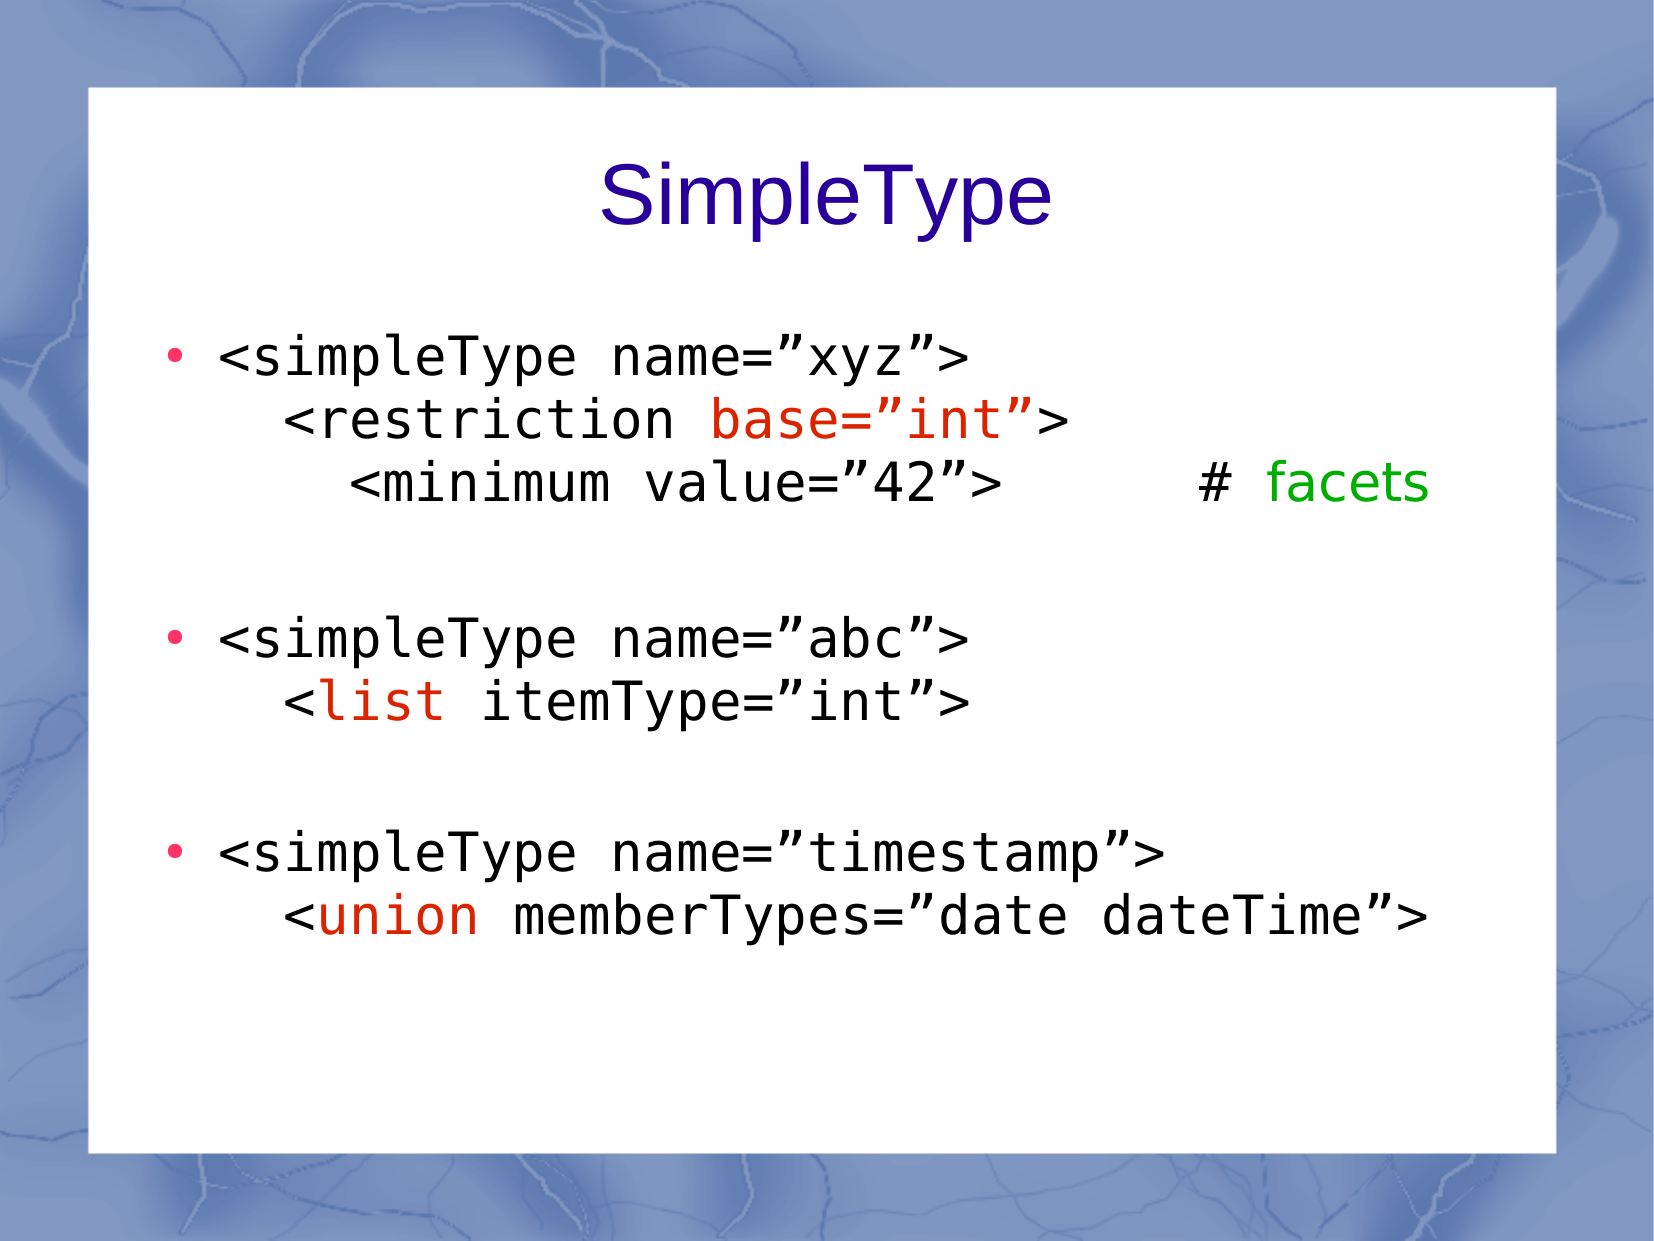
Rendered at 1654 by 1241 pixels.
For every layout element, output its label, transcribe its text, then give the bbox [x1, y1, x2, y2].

title SimpleType [118, 90, 1536, 298]
list <simpleType name=”xyz”> <restriction base=”int”> <minimum value=”42”> # facets <simpleType name=”abc”> <list itemType=”int”> <simpleType name=”timestamp”> <union memberTypes=”date dateTime”> [147, 325, 1506, 1232]
picture [0, 0, 1654, 1241]
